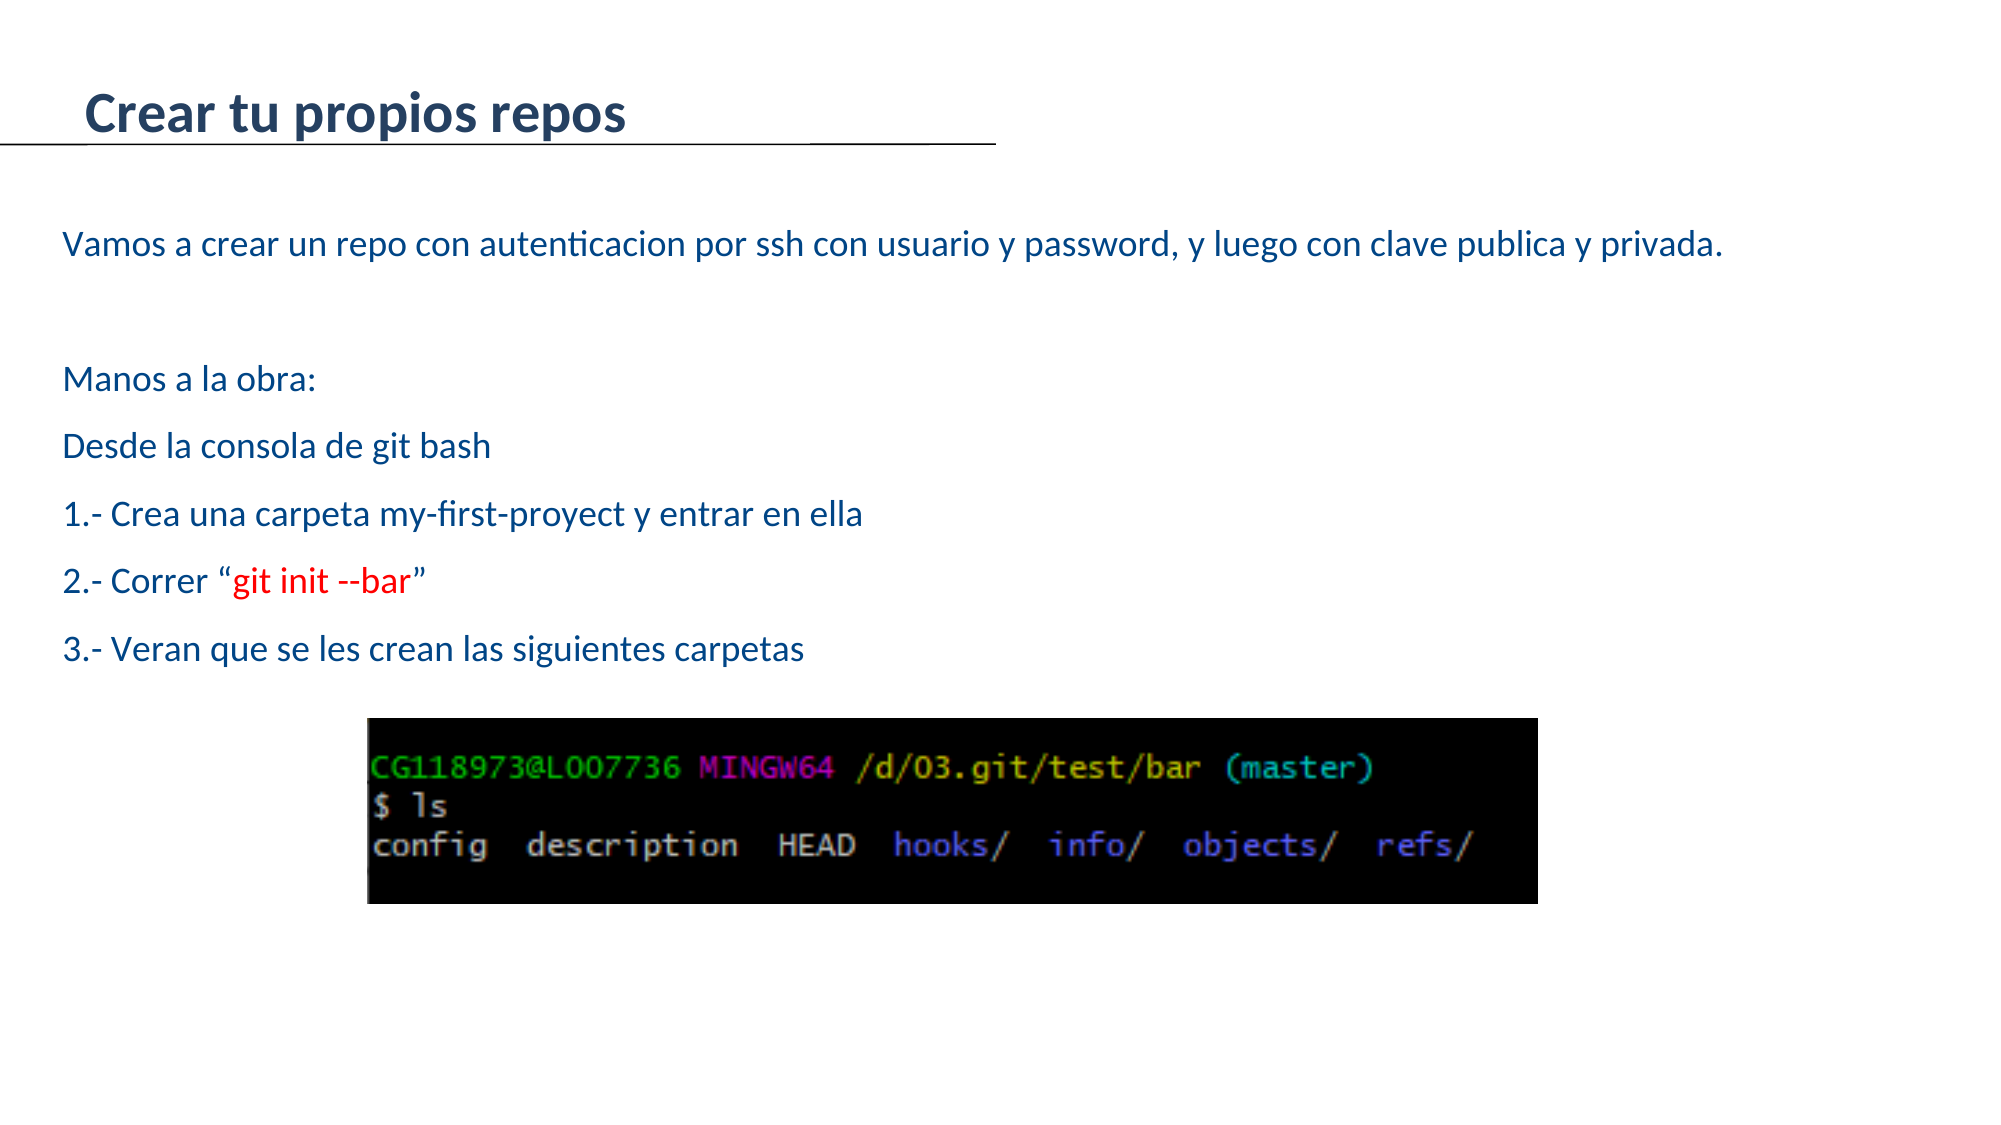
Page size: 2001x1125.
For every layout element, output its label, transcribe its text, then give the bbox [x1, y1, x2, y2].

text_box Crear tu propios repos [70, 65, 1077, 152]
text_box Vamos a crear un repo con autenticacion por ssh con usuario y password, y luego con clave publica y privada. Manos a la obra: Desde la consola de git bash 1.- Crea una carpeta my-first-proyect y entrar en ella 2.- Correr “git init --bar” 3.- Veran que se les crean las siguientes carpetas [47, 188, 1931, 818]
picture [367, 718, 1538, 904]
